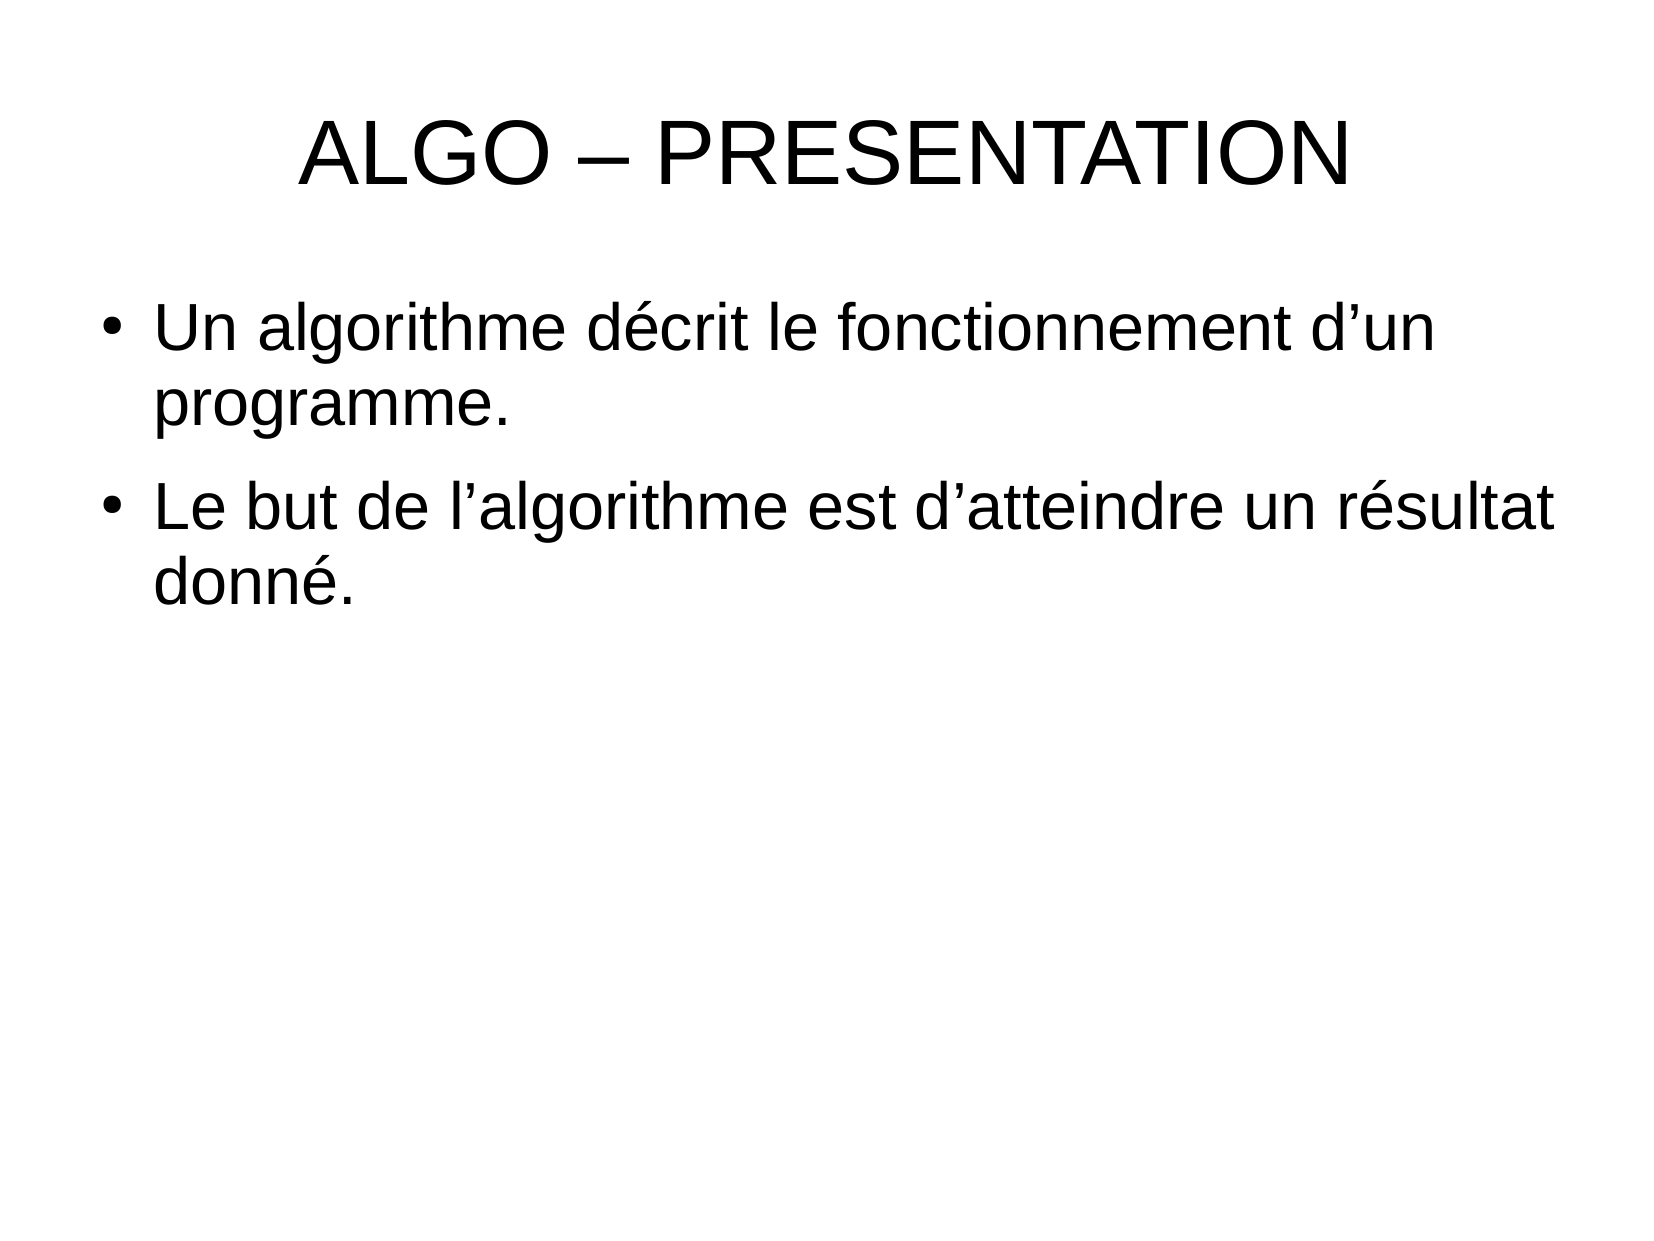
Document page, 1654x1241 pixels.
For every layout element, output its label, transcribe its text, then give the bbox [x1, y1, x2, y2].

list Un algorithme décrit le fonctionnement d’un programme. Le but de l’algorithme est d’atteindre un résultat donné. [82, 290, 1571, 1010]
title ALGO – PRESENTATION [82, 49, 1571, 257]
